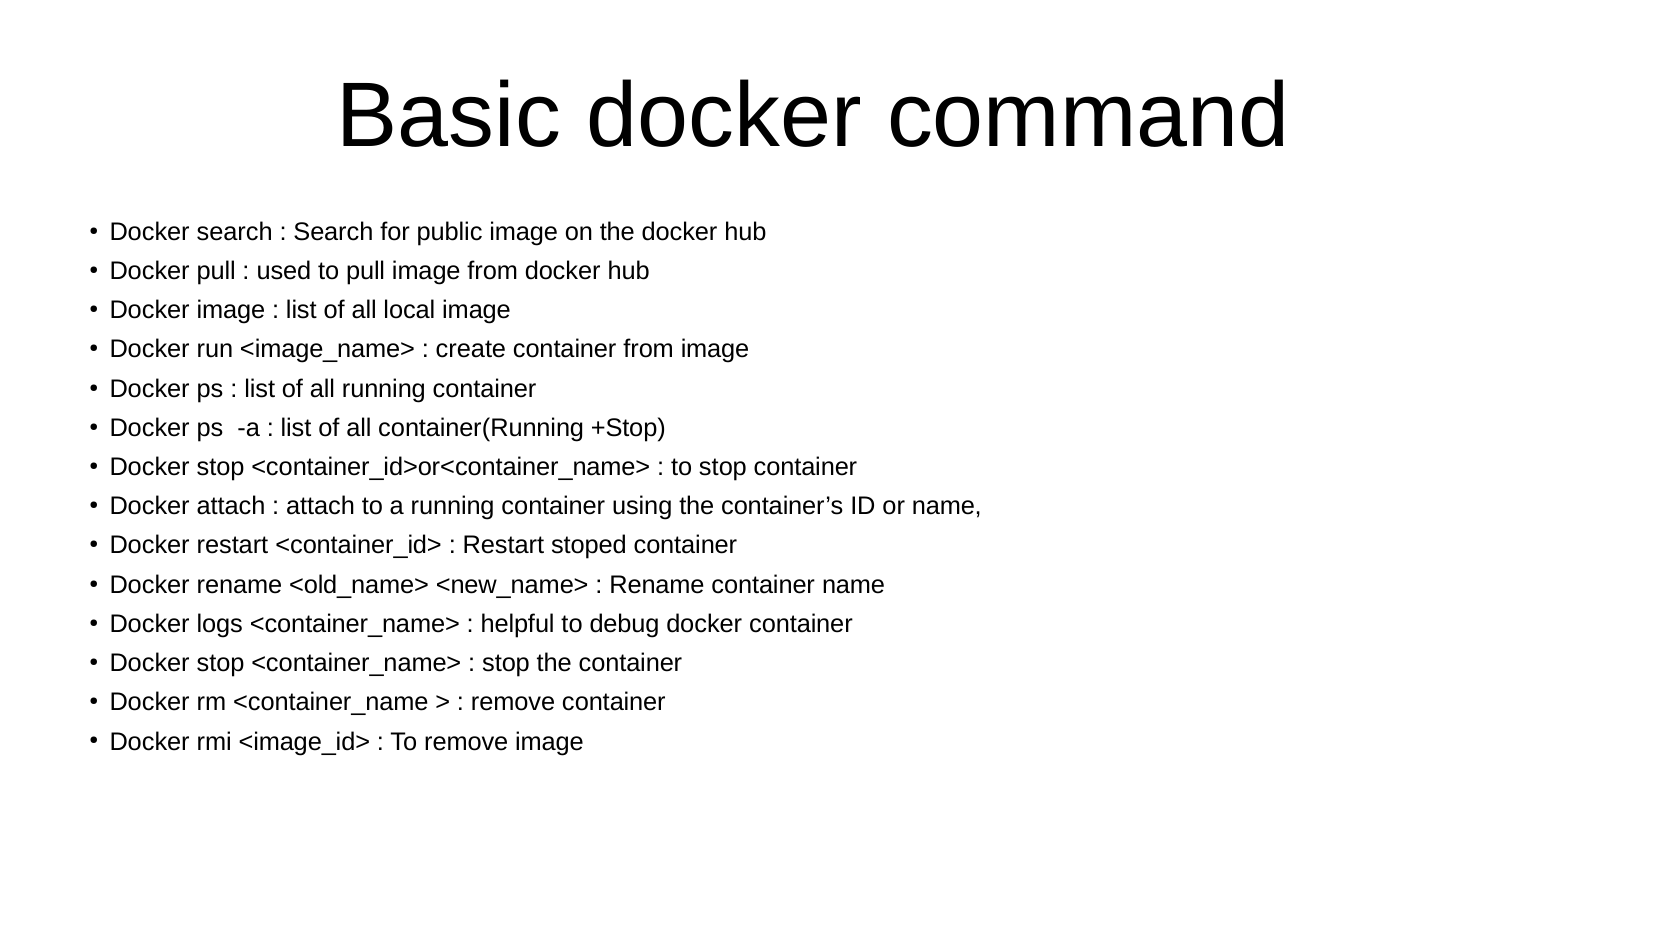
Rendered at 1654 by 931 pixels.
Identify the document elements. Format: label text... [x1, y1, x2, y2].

title Basic docker command [82, 37, 1571, 193]
list Docker search : Search for public image on the docker hub Docker pull : used to pull image from docker hub Docker image : list of all local image Docker run <image_name> : create container from image Docker ps : list of all running container Docker ps -a : list of all container(Running +Stop) Docker stop <container_id>or<container_name> : to stop container Docker attach : attach to a running container using the container’s ID or name, Docker restart <container_id> : Restart stoped container Docker rename <old_name> <new_name> : Rename container name Docker logs <container_name> : helpful to debug docker container Docker stop <container_name> : stop the container Docker rm <container_name > : remove container Docker rmi <image_id> : To remove image [82, 217, 1571, 758]
